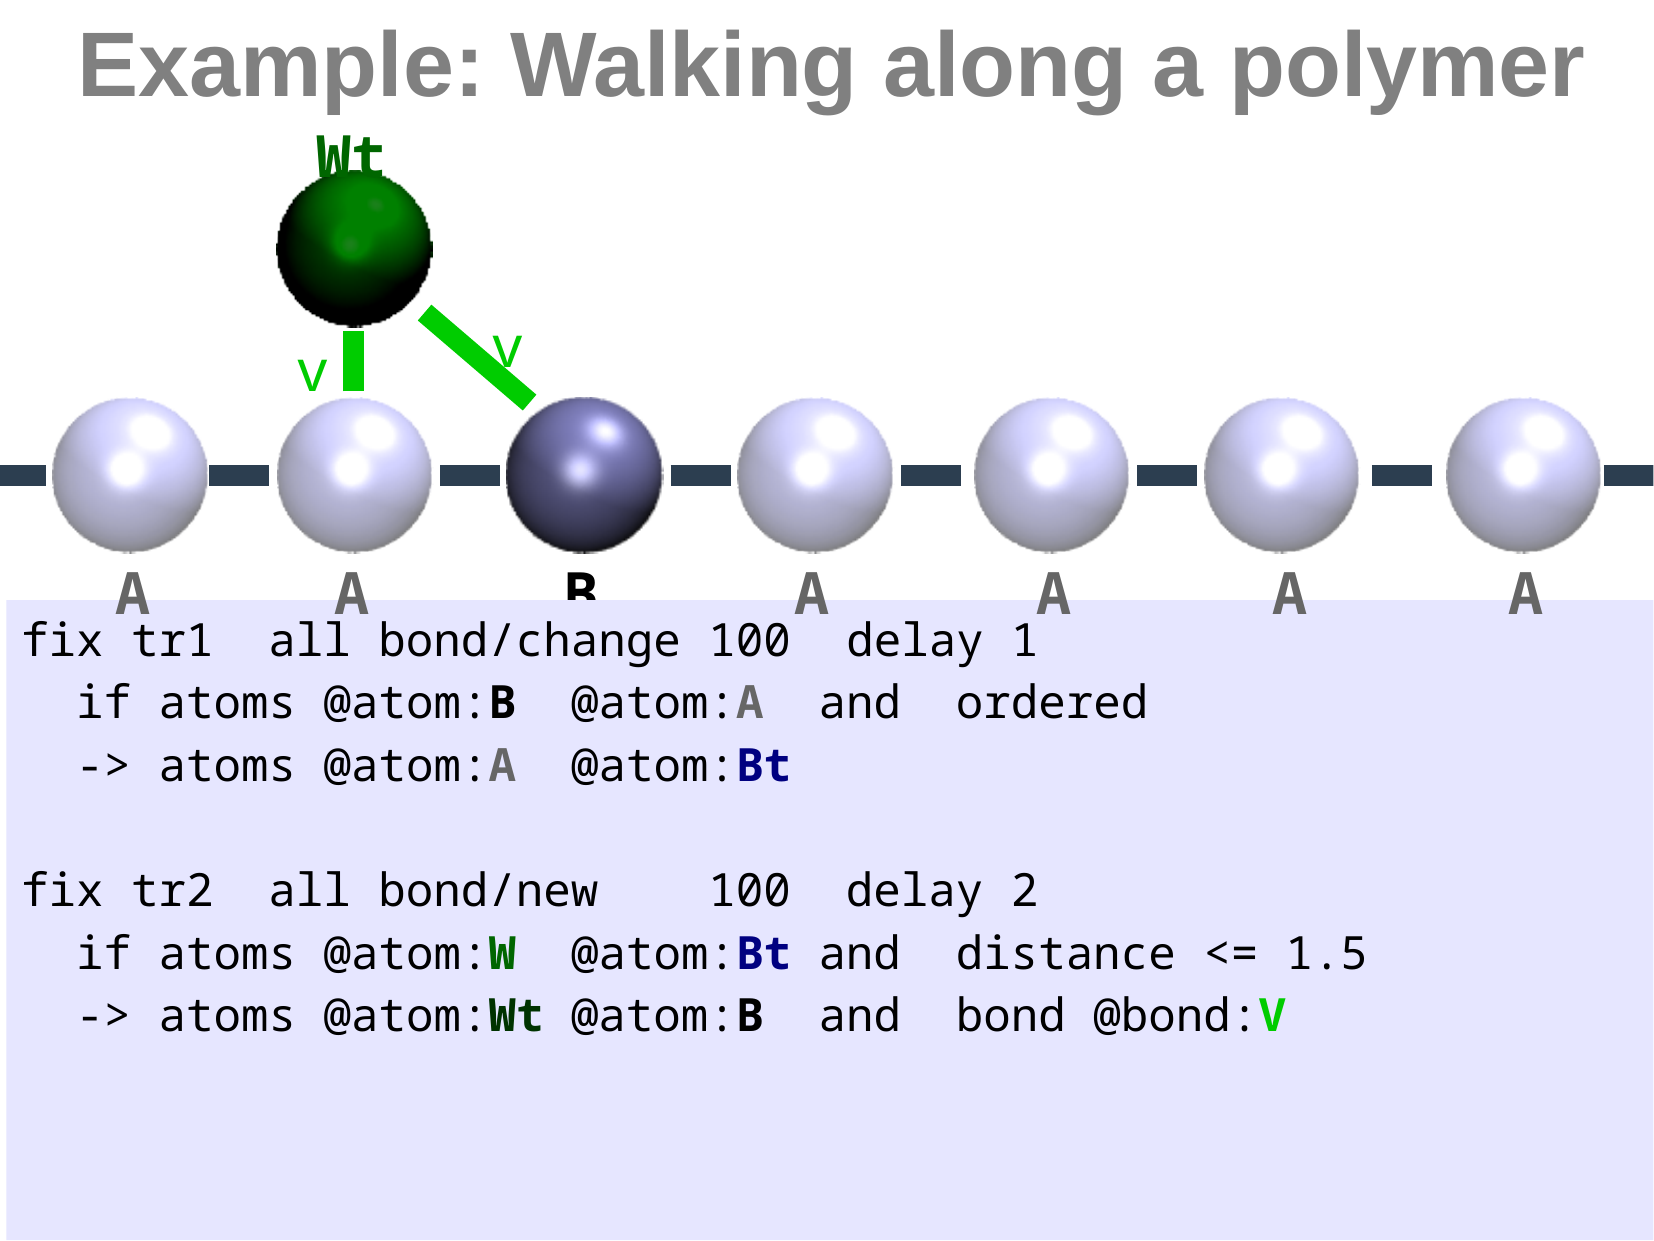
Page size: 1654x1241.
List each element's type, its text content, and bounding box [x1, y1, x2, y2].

picture [974, 397, 1131, 554]
text_box A [738, 545, 886, 619]
text_box A [59, 545, 207, 619]
text_box v [433, 298, 581, 381]
picture [737, 397, 895, 554]
picture [506, 397, 664, 554]
picture [276, 170, 433, 328]
picture [1446, 397, 1603, 554]
text_box Wt [278, 108, 426, 182]
picture [277, 397, 434, 554]
text_box A [1216, 545, 1364, 619]
picture [1204, 397, 1361, 554]
text_box fix tr1 all bond/change 100 delay 1 if atoms @atom:B @atom:A and ordered -> atoms @atom:A @atom:Bt fix tr2 all bond/new 100 delay 2 if atoms @atom:W @atom:Bt and distance <= 1.5 -> atoms @atom:Wt @atom:B and bond @bond:V [6, 600, 1654, 1241]
text_box A [980, 545, 1128, 619]
picture [52, 397, 210, 554]
title Example: Walking along a polymer [0, 0, 1654, 168]
text_box v [239, 321, 386, 405]
text_box A [278, 545, 426, 619]
text_box A [1453, 545, 1600, 619]
text_box v [433, 335, 487, 381]
text_box B [508, 545, 655, 600]
